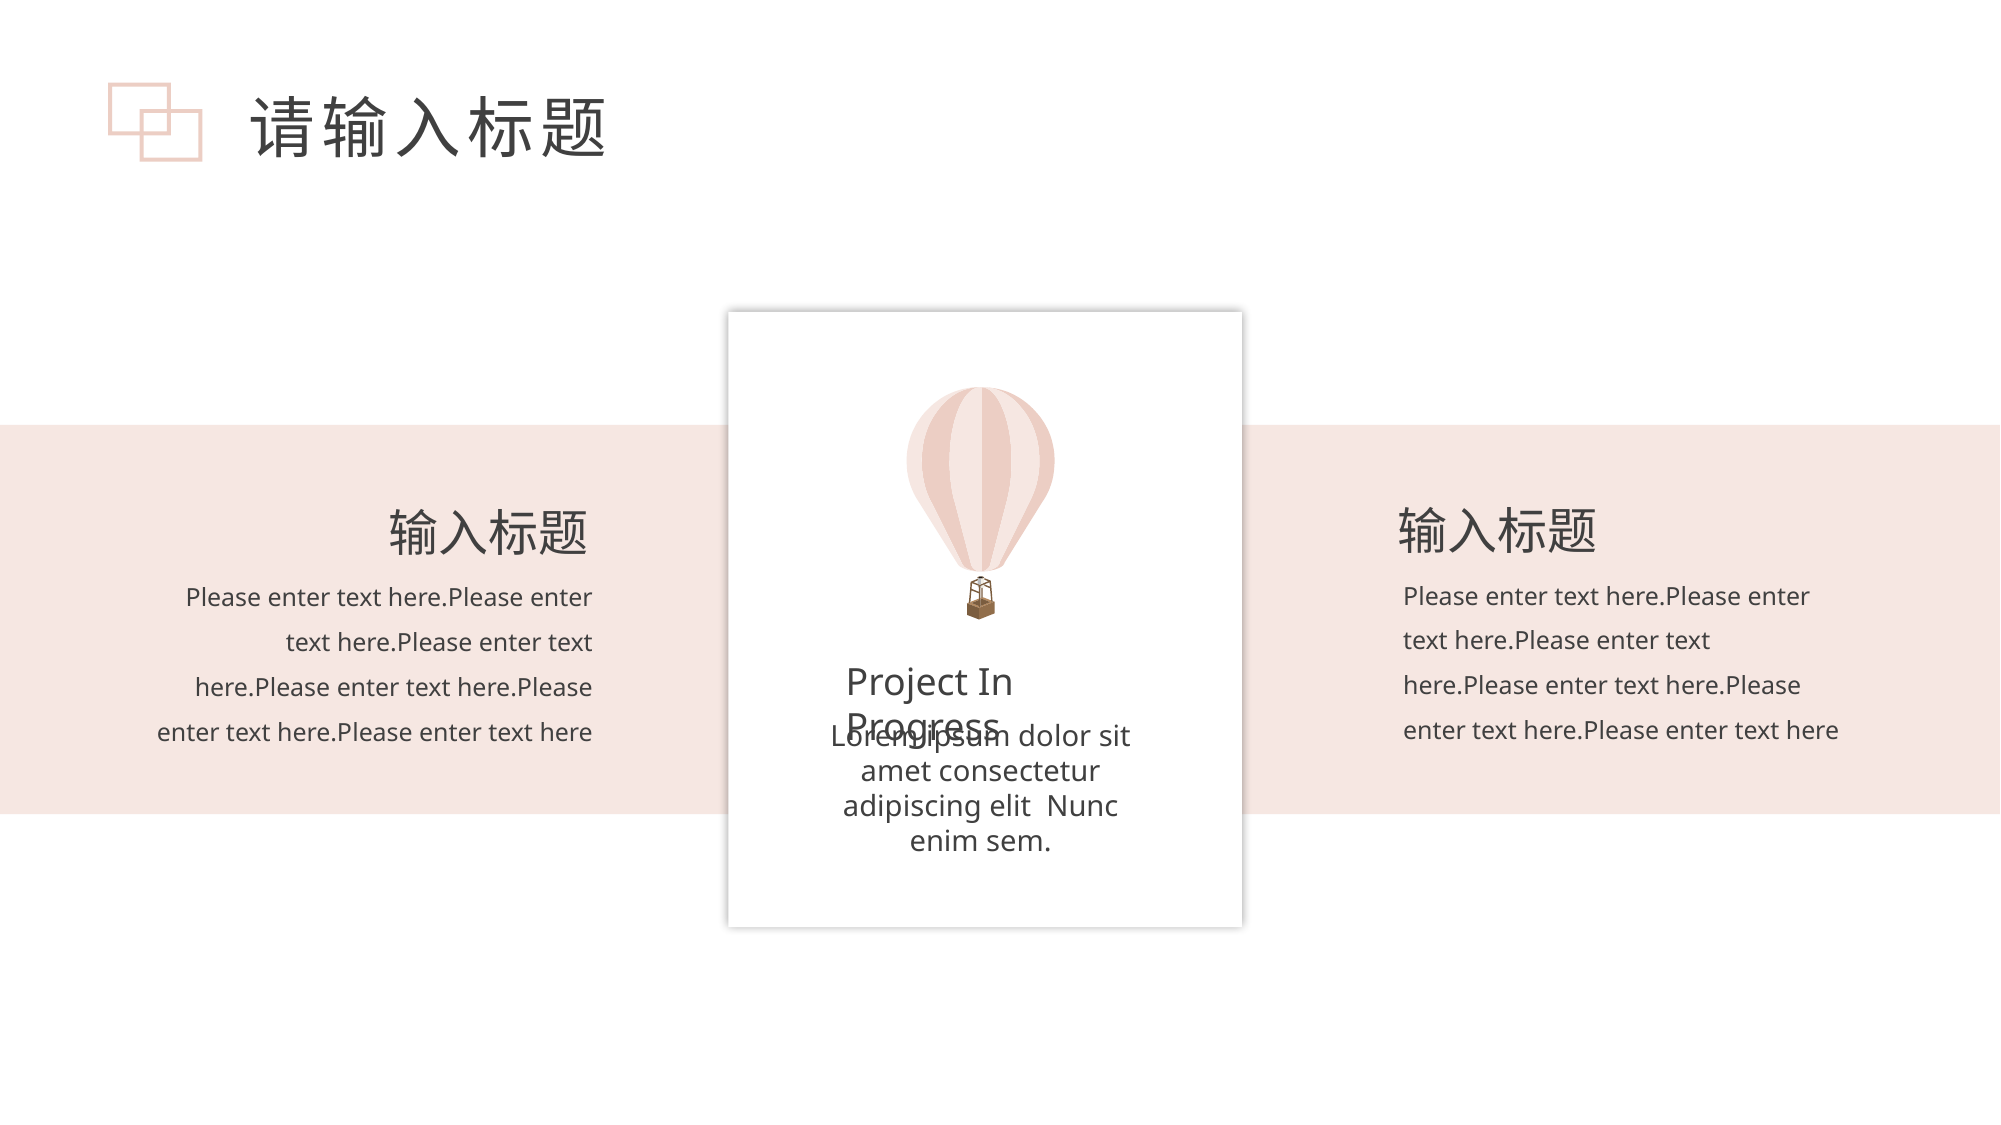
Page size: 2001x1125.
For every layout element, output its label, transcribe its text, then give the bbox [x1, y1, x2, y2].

text_box 请输入标题 [233, 78, 891, 174]
text_box [108, 82, 203, 162]
text_box Please enter text here.Please enter text here.Please enter text here.Please enter text here.Please enter text here.Please enter text here [1388, 557, 1863, 752]
text_box [0, 311, 2000, 928]
text_box 输入标题 [128, 464, 603, 569]
text_box Please enter text here.Please enter text here.Please enter text here.Please enter text here.Please enter text here.Please enter text here [133, 559, 609, 754]
text_box 输入标题 [1383, 462, 1858, 568]
text_box Lorem ipsum dolor sit amet consectetur adipiscing elit Nunc enim sem. [797, 709, 1164, 865]
text_box Project In Progress [815, 658, 1183, 747]
